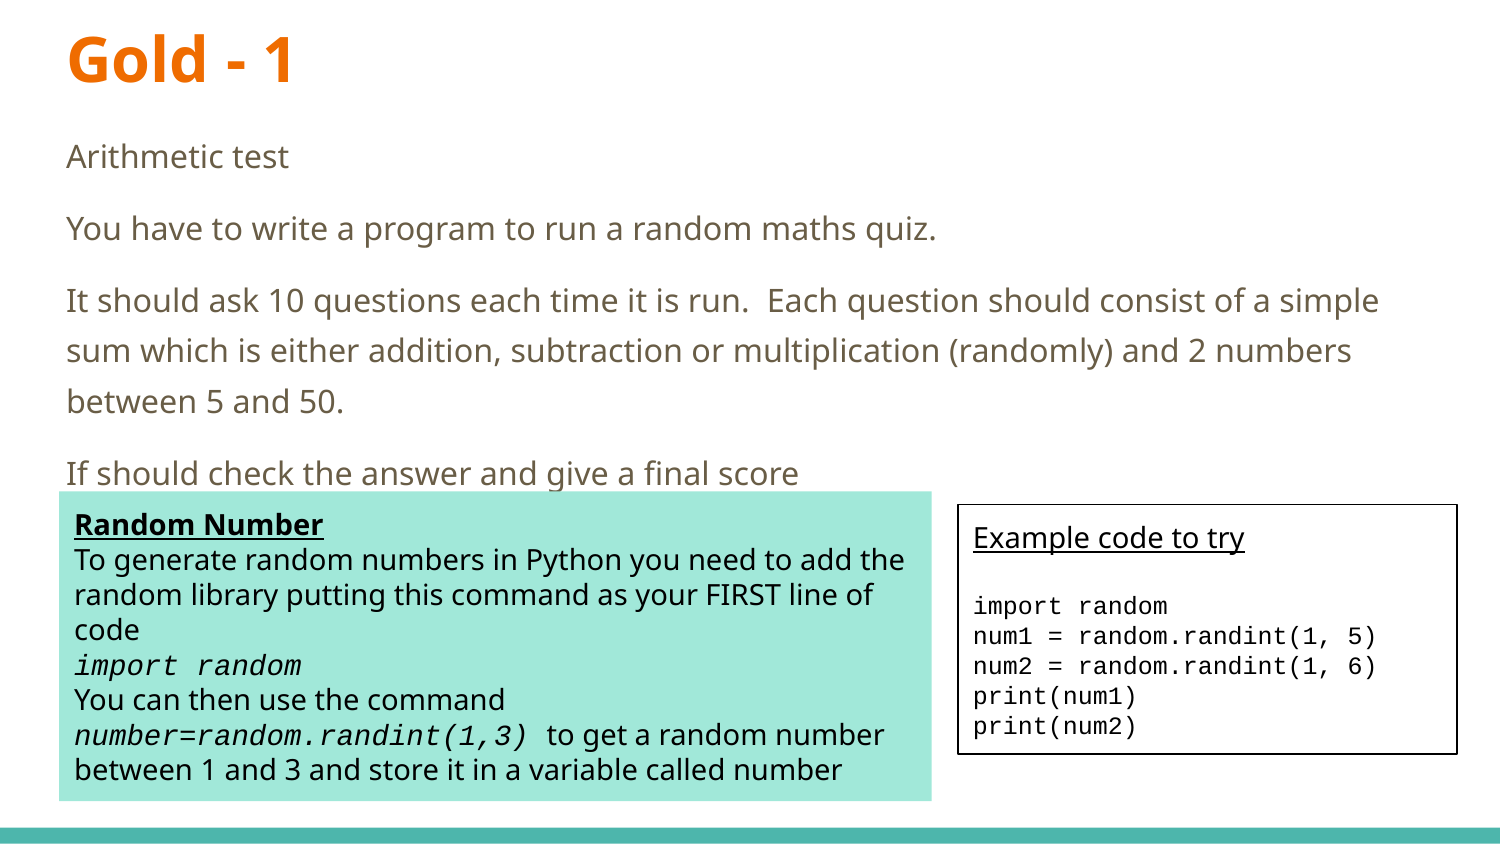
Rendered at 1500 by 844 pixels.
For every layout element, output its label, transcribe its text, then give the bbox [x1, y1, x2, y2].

text_box Random Number To generate random numbers in Python you need to add the random library putting this command as your FIRST line of code import random You can then use the command number=random.randint(1,3) to get a random number between 1 and 3 and store it in a variable called number [59, 491, 932, 802]
text_box Example code to try import random num1 = random.randint(1, 5) num2 = random.randint(1, 6) print(num1) print(num2) [957, 504, 1458, 755]
list Arithmetic test You have to write a program to run a random maths quiz. It should ask 10 questions each time it is run. Each question should consist of a simple sum which is either addition, subtraction or multiplication (randomly) and 2 numbers between 5 and 50. If should check the answer and give a final score [51, 112, 1449, 513]
title Gold - 1 [51, 0, 1449, 112]
